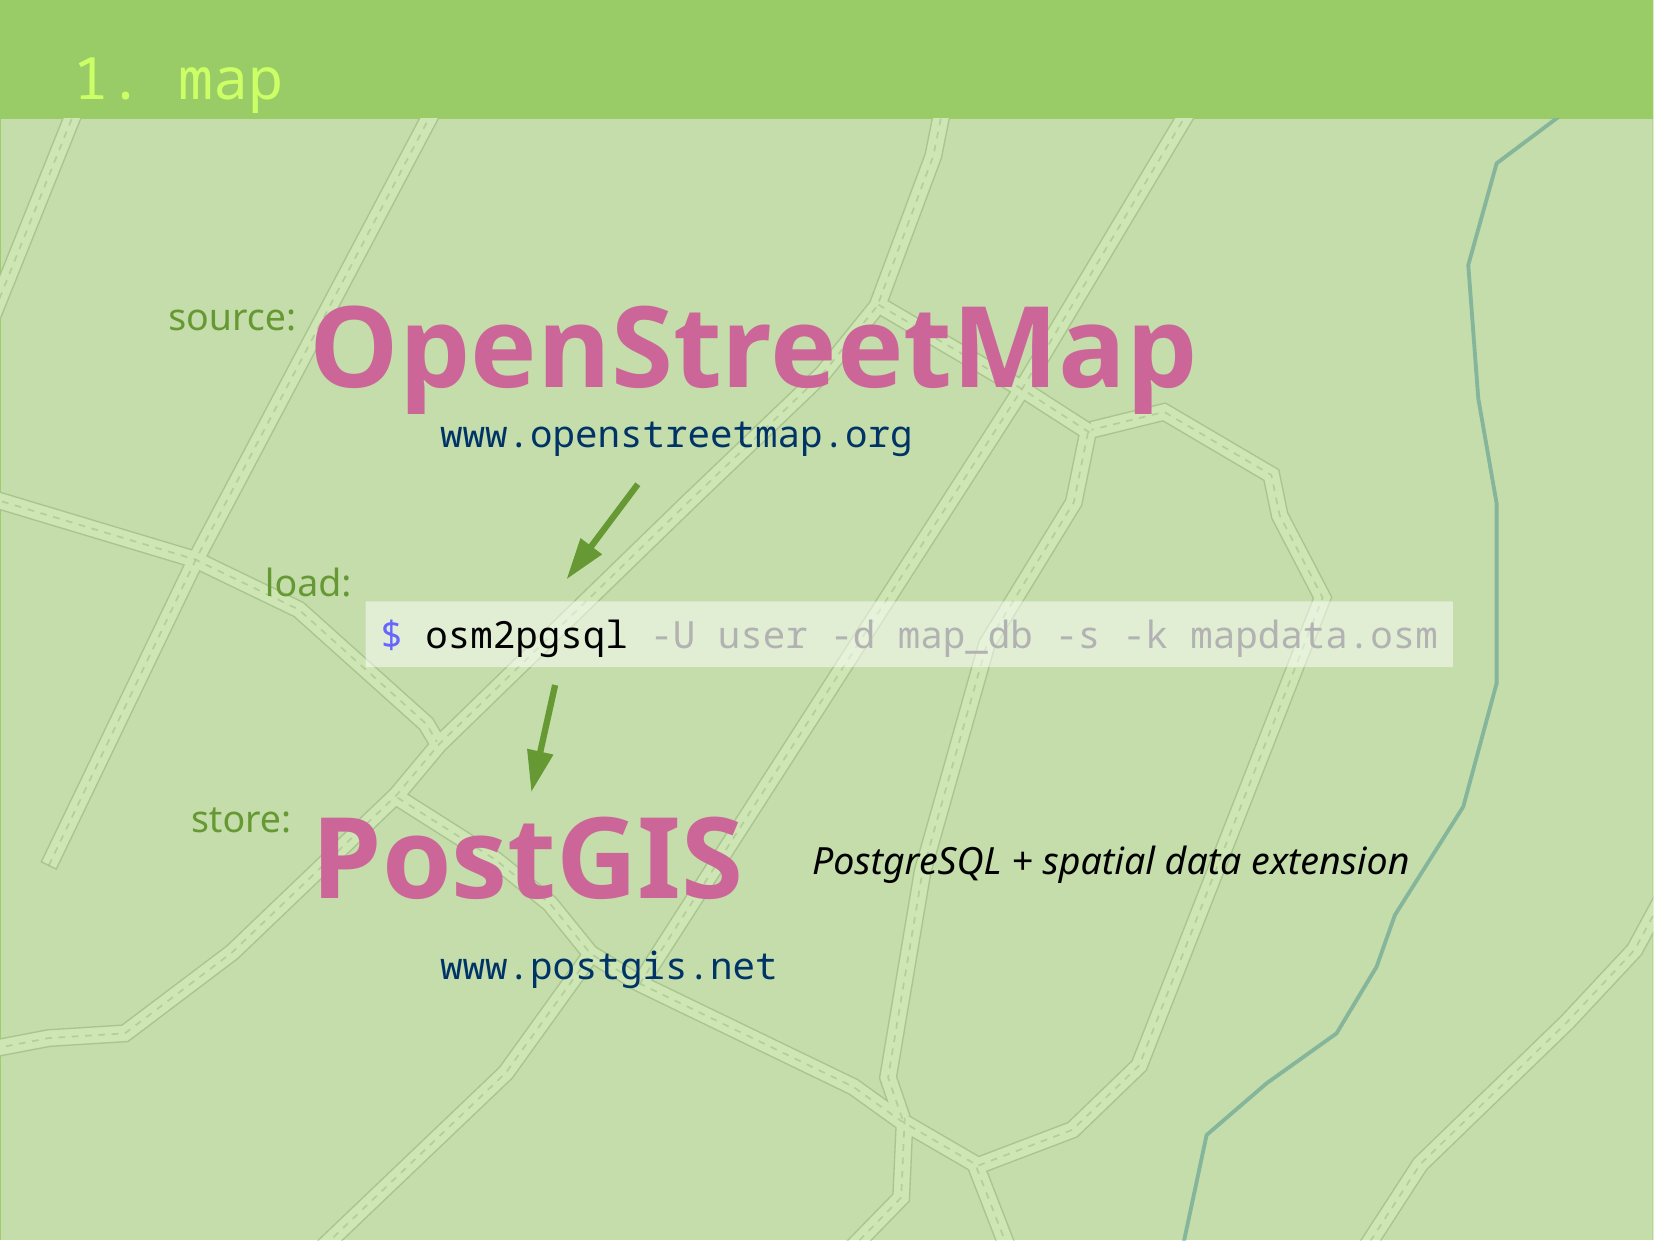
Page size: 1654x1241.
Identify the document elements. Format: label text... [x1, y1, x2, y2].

text_box PostgreSQL + spatial data extension [797, 826, 1363, 899]
text_box www.openstreetmap.org [425, 400, 928, 461]
text_box 1. map [59, 29, 299, 115]
picture [0, 118, 1654, 1241]
text_box source: [153, 283, 295, 356]
text_box OpenStreetMap [295, 259, 1093, 446]
text_box load: [250, 549, 356, 622]
text_box $ osm2pgsql -U user -d map_db -s -k mapdata.osm [365, 601, 1453, 662]
text_box PostGIS [296, 770, 709, 957]
text_box www.postgis.net [425, 932, 793, 993]
text_box store: [176, 785, 296, 858]
